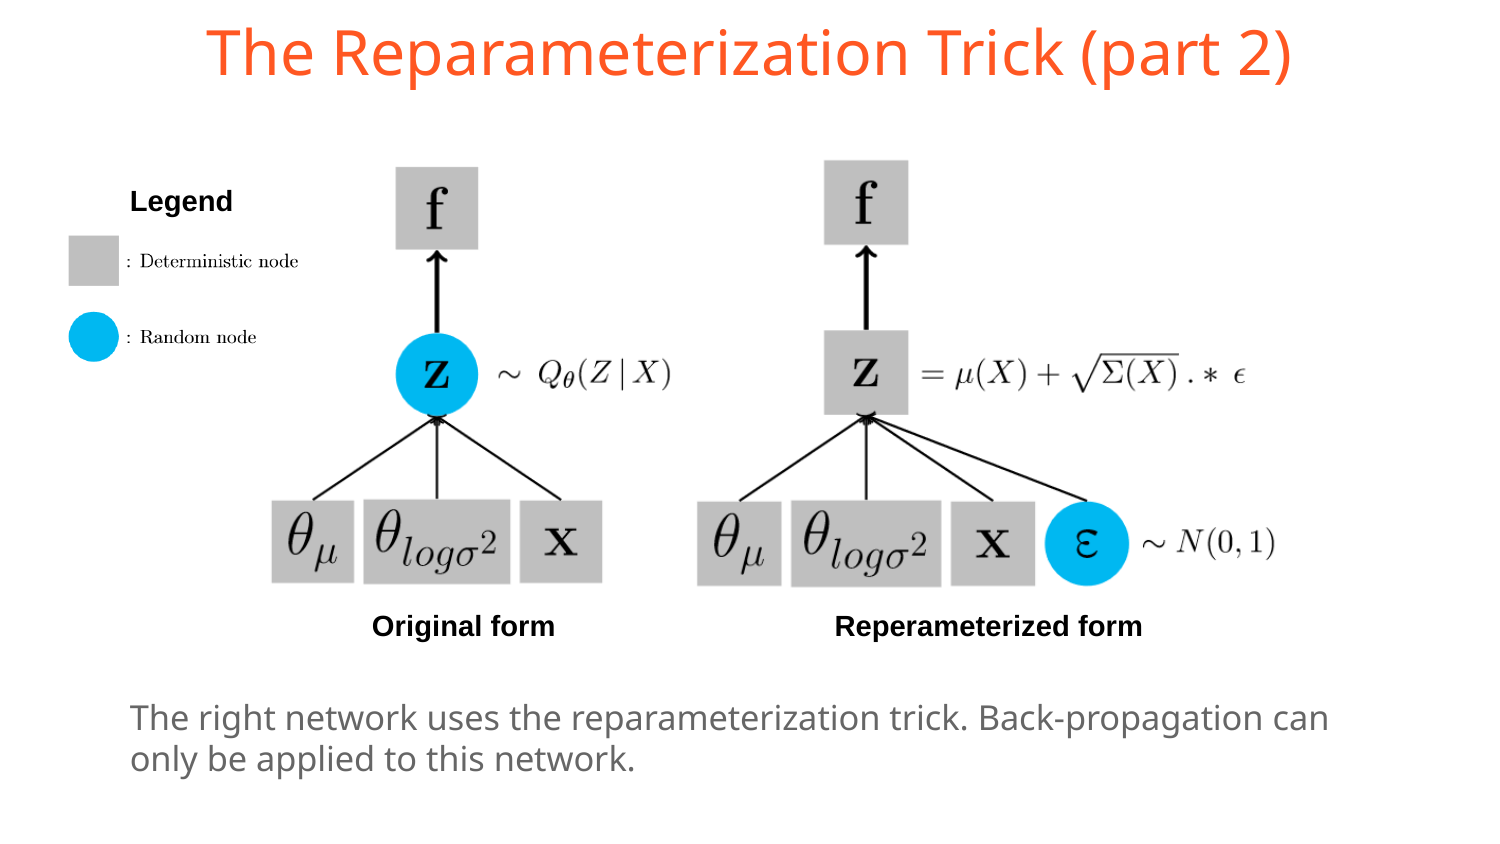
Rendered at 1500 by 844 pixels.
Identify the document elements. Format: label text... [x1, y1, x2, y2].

picture [62, 135, 682, 593]
picture [691, 135, 1287, 593]
text_box The right network uses the reparameterization trick. Back-propagation can only be applied to this network. [114, 681, 1386, 792]
text_box Reperameterized form [813, 592, 1165, 662]
title The Reparameterization Trick (part 2) [87, 0, 1413, 86]
text_box Original form [312, 592, 615, 662]
text_box Legend [105, 167, 258, 218]
